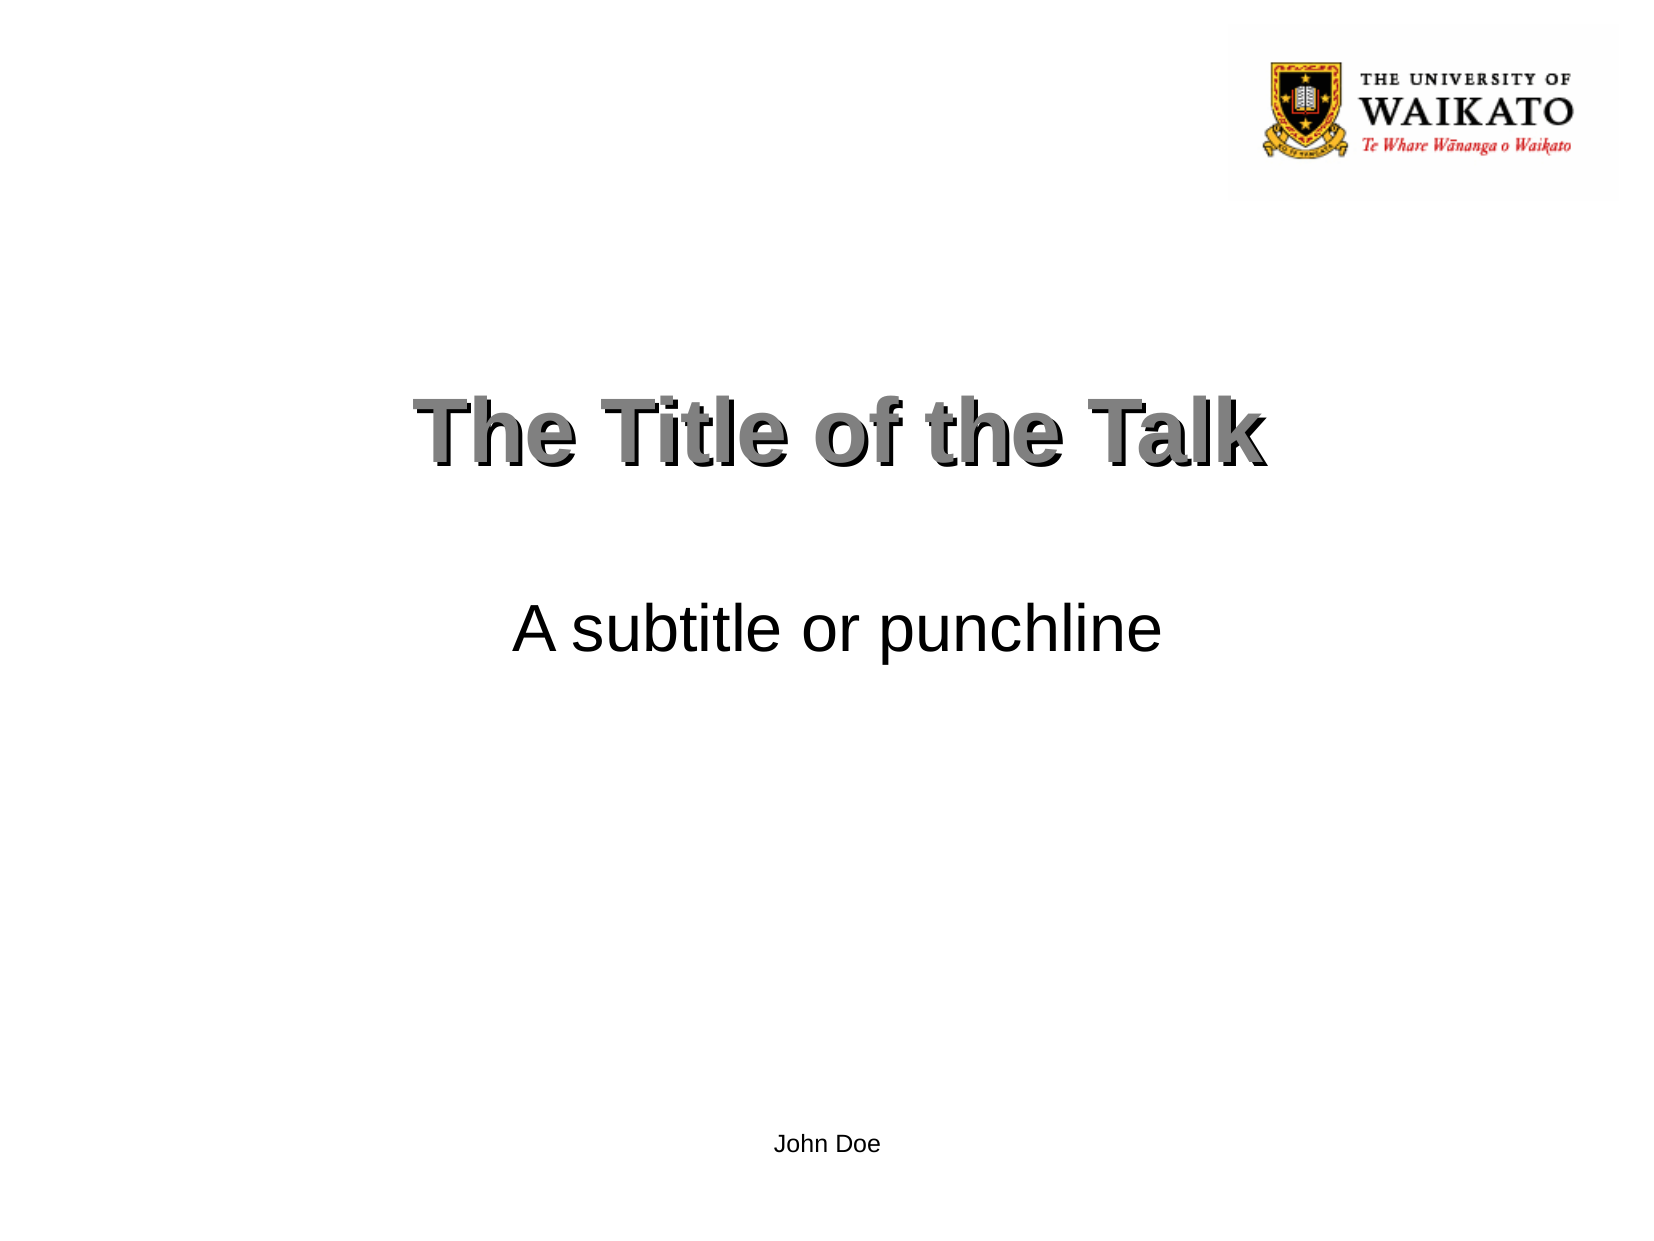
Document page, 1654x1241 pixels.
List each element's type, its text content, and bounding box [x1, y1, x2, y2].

subtitle A subtitle or punchline [94, 590, 1583, 739]
title The Title of the Talk [94, 326, 1583, 535]
picture [1228, 24, 1619, 201]
